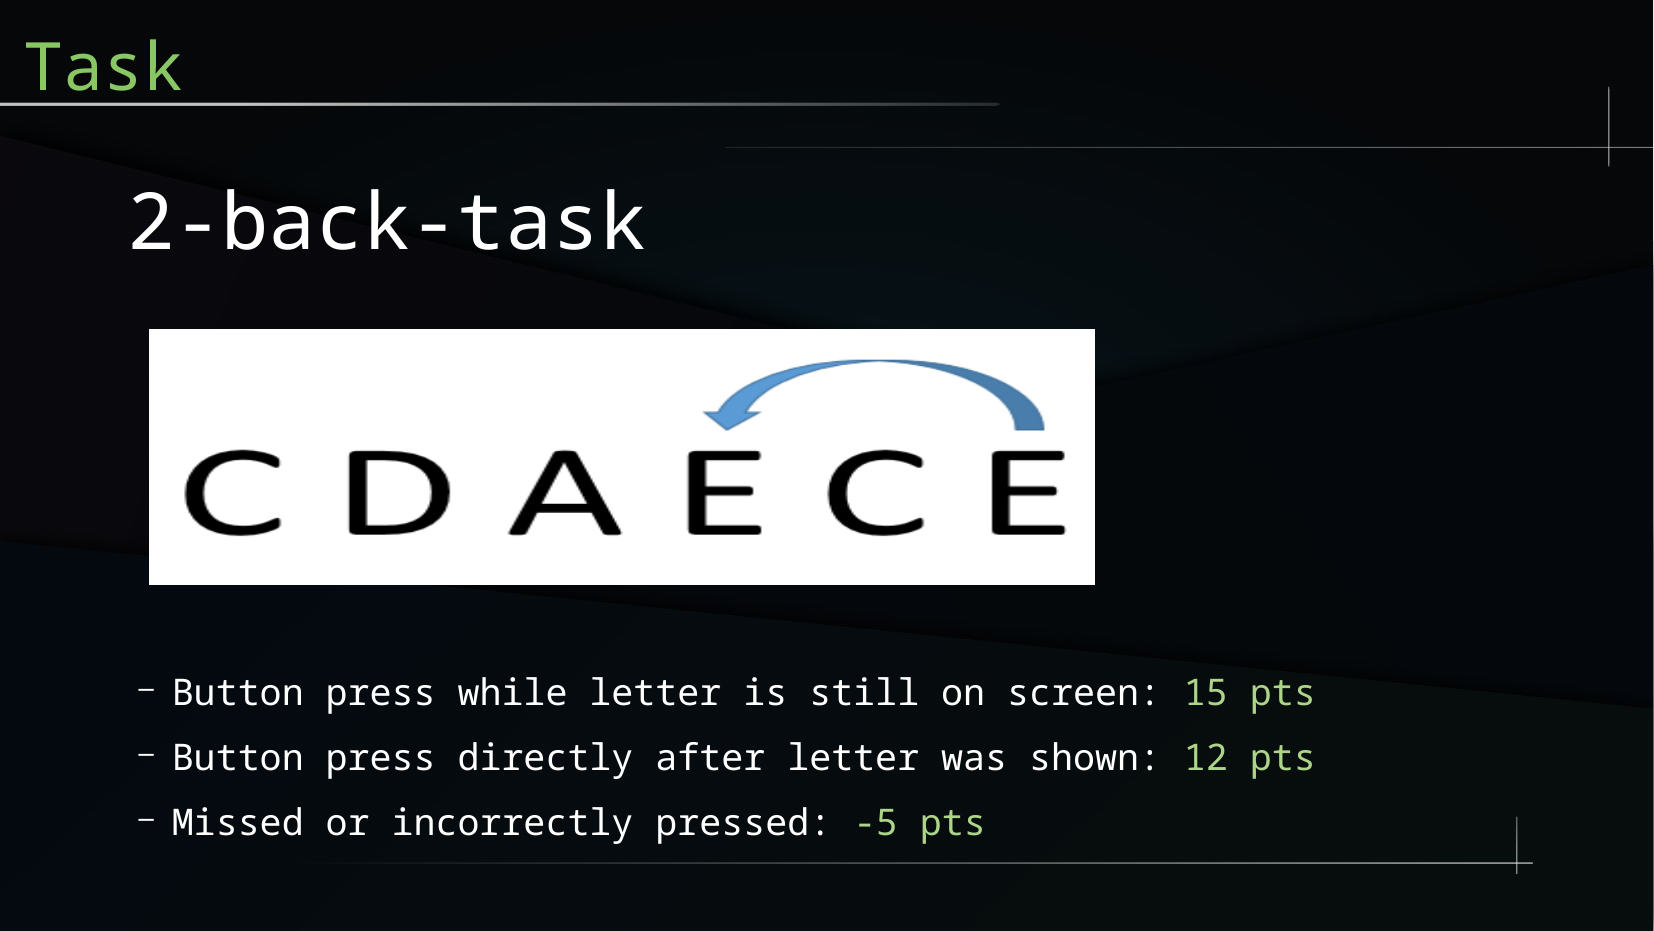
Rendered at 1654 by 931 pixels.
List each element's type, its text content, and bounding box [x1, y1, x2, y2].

picture [0, 0, 1654, 931]
list 2-back-task Button press while letter is still on screen: 15 pts Button press directly after letter was shown: 12 pts Missed or incorrectly pressed: -5 pts [82, 165, 1571, 856]
title Task [23, 0, 1589, 140]
